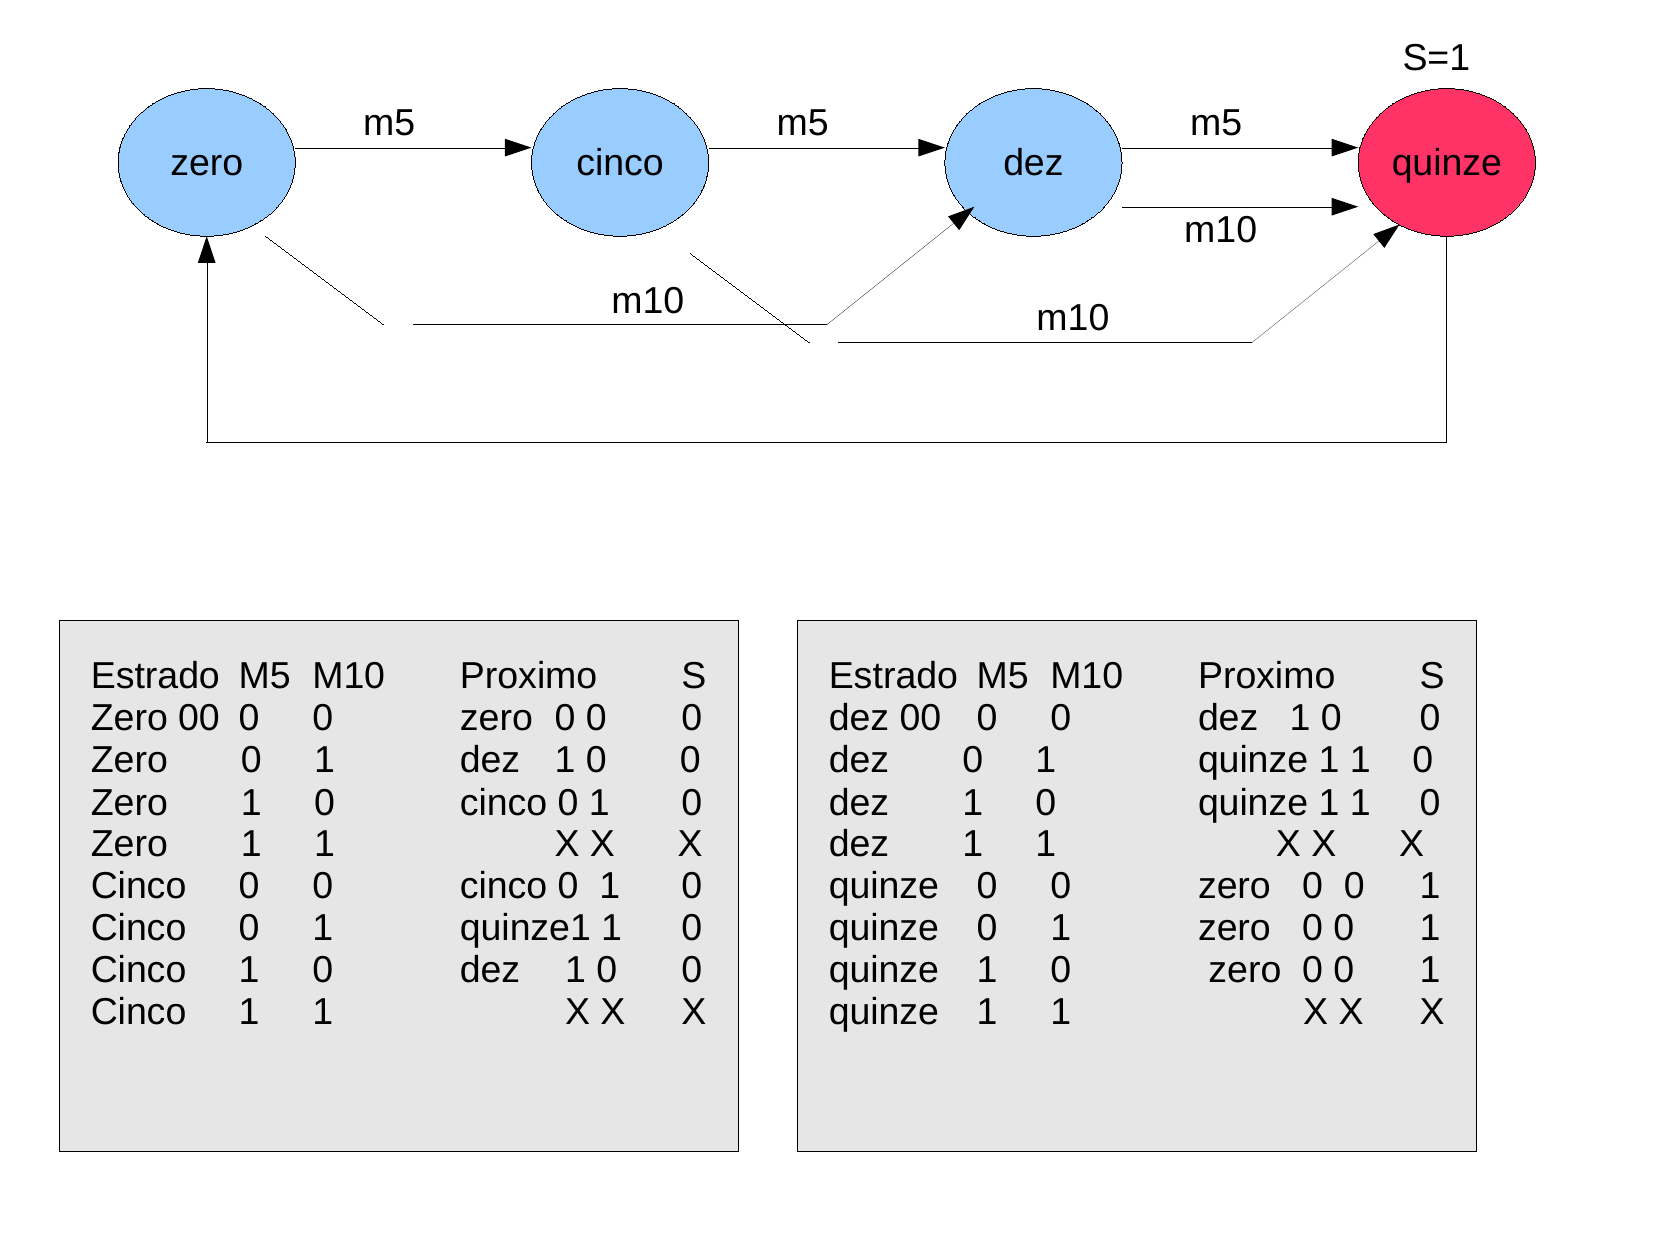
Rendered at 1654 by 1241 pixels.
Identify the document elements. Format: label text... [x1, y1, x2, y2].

text_box m5 [761, 94, 844, 152]
text_box m5 [1175, 94, 1257, 152]
text_box S=1 [1387, 29, 1486, 87]
text_box m10 [1021, 289, 1125, 347]
text_box m10 [1169, 200, 1272, 258]
text_box Estrado M5 M10 Proximo S dez 00 0 0 dez 1 0 0 dez 0 1 quinze 1 1 0 dez 1 0 quinze 1 1 0 dez 1 1 X X X quinze 0 0 zero 0 0 1 quinze 0 1 zero 0 0 1 quinze 1 0 zero 0 0 1 quinze 1 1 X X X [797, 620, 1477, 1152]
text_box m10 [596, 271, 699, 329]
text_box Estrado M5 M10 Proximo S Zero 00 0 0 zero 0 0 0 Zero 0 1 dez 1 0 0 Zero 1 0 cinco 0 1 0 Zero 1 1 X X X Cinco 0 0 cinco 0 1 0 Cinco 0 1 quinze1 1 0 Cinco 1 0 dez 1 0 0 Cinco 1 1 X X X [59, 620, 739, 1152]
text_box zero [118, 88, 296, 237]
text_box dez [944, 88, 1123, 237]
text_box cinco [531, 88, 709, 237]
text_box quinze [1358, 88, 1536, 237]
text_box m5 [348, 94, 431, 152]
